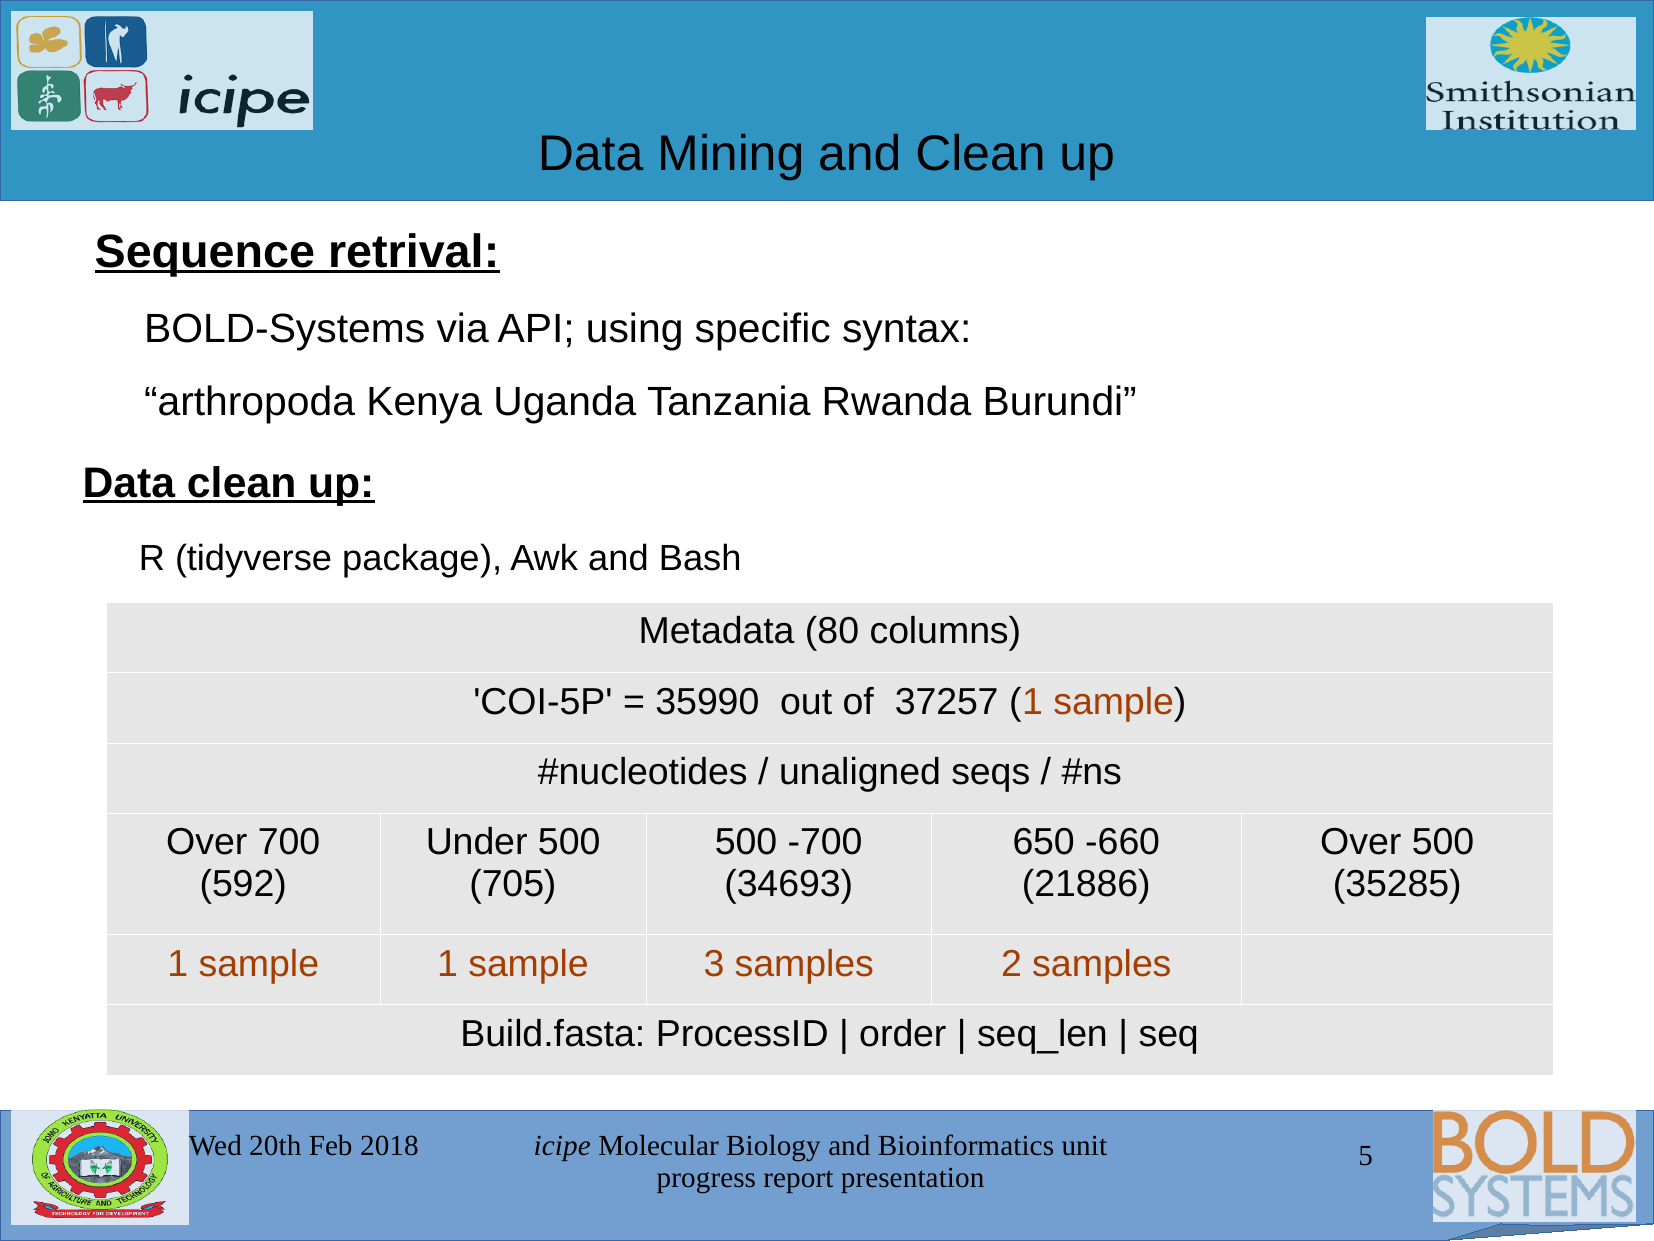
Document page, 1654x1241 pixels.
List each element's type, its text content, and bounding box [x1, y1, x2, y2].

table_cell #nucleotides / unaligned seqs / #ns [107, 744, 1553, 813]
table_cell Under 500 (705) [381, 814, 646, 934]
table_cell 650 -660 (21886) [932, 814, 1241, 934]
table_cell Over 700 (592) [107, 814, 380, 934]
table_cell 2 samples [932, 935, 1241, 1004]
table_cell [11, 1104, 189, 1110]
list Data clean up: R (tidyverse package), Awk and Bash [82, 459, 1518, 580]
title Data Mining and Clean up [82, 49, 1571, 257]
table_cell 3 samples [647, 935, 931, 1004]
table_cell Build.fasta: ProcessID | order | seq_len | seq [107, 1005, 1553, 1075]
table_cell 'COI-5P' = 35990 out of 37257 (1 sample) [107, 673, 1553, 743]
table_cell [1242, 935, 1553, 1004]
table_cell Over 500 (35285) [1242, 814, 1553, 934]
picture [11, 11, 313, 130]
list Sequence retrival: BOLD-Systems via API; using specific syntax: “arthropoda Kenya Uganda Tanzania Rwanda Burundi” [94, 225, 1630, 426]
table_cell 1 sample [107, 935, 380, 1004]
picture [1426, 17, 1636, 130]
table_cell 500 -700 (34693) [647, 814, 931, 934]
table_cell 1 sample [381, 935, 646, 1004]
table_header Metadata (80 columns) [107, 603, 1553, 672]
